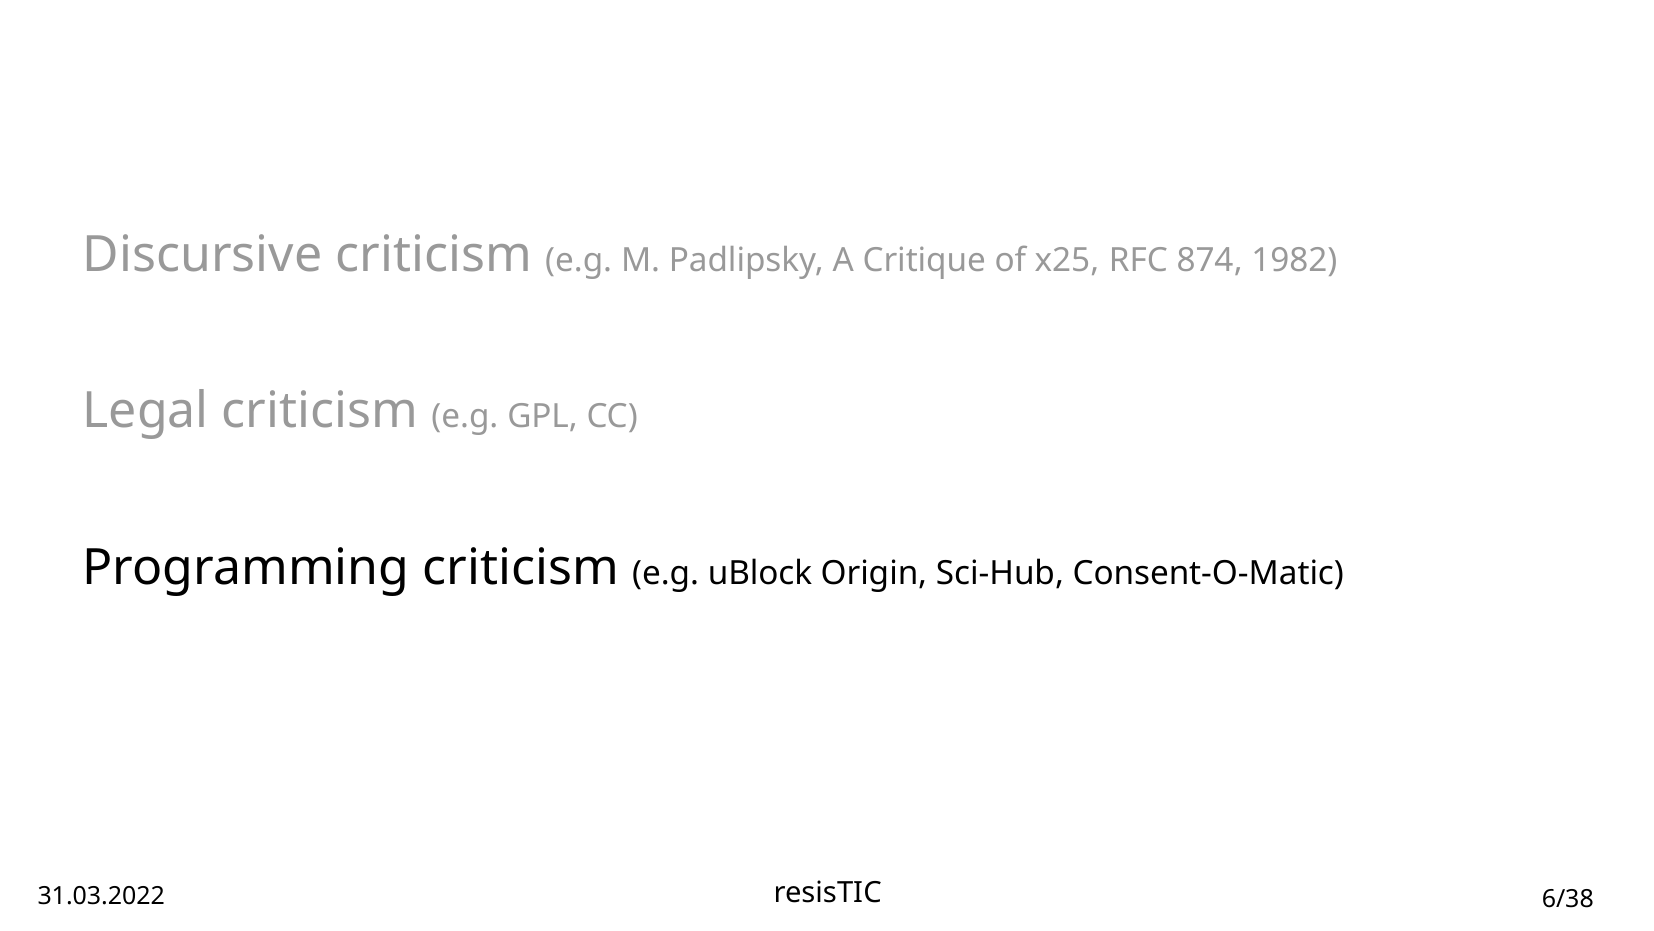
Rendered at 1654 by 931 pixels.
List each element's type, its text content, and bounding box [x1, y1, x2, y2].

list Discursive criticism (e.g. M. Padlipsky, A Critique of x25, RFC 874, 1982) Legal criticism (e.g. GPL, CC) Programming criticism (e.g. uBlock Origin, Sci-Hub, Consent-O-Matic) [82, 217, 1571, 758]
text_box 6/38 [1383, 873, 1609, 919]
